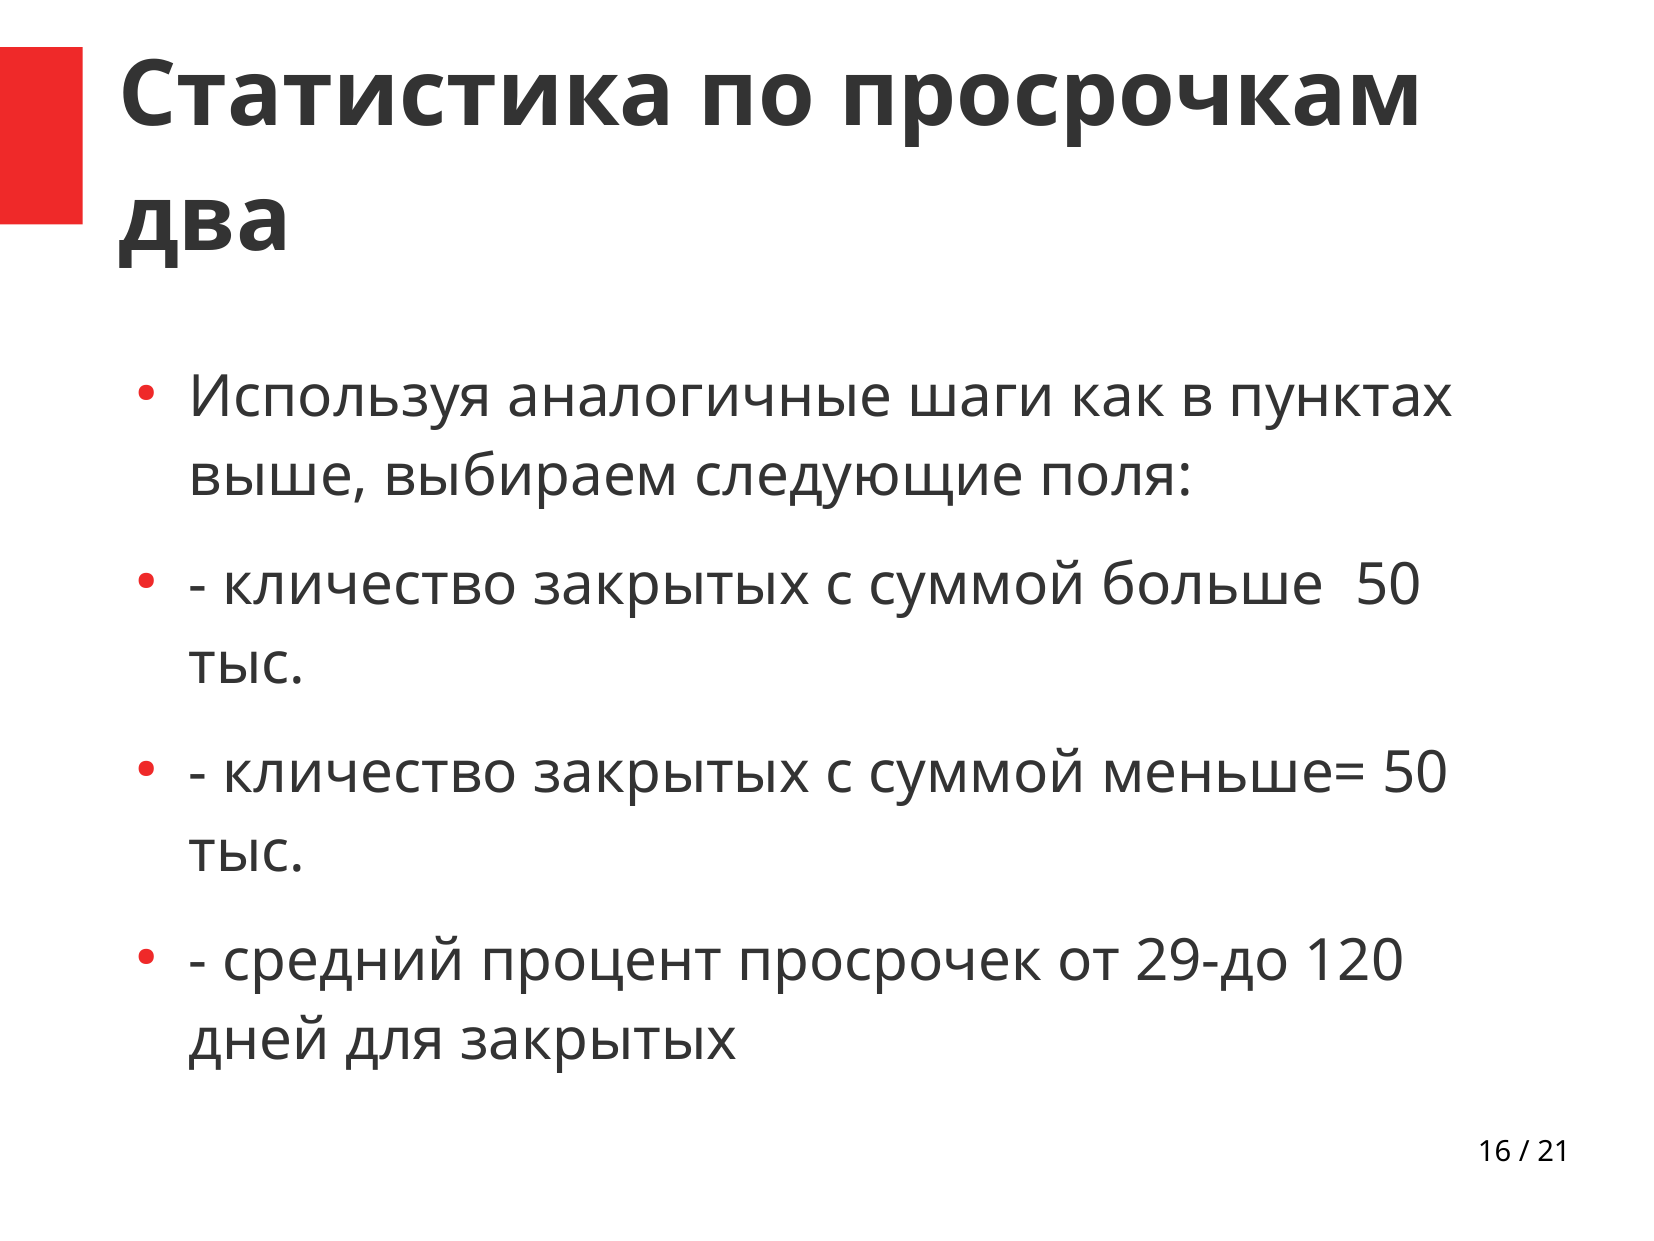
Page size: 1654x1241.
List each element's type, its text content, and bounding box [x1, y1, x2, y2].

title Статистика по просрочкам два [118, 27, 1571, 278]
list Используя аналогичные шаги как в пунктах выше, выбираем следующие поля: - кличество закрытых с суммой больше 50 тыс. - кличество закрытых с суммой меньше= 50 тыс. - средний процент просрочек от 29-до 120 дней для закрытых [118, 354, 1536, 1074]
